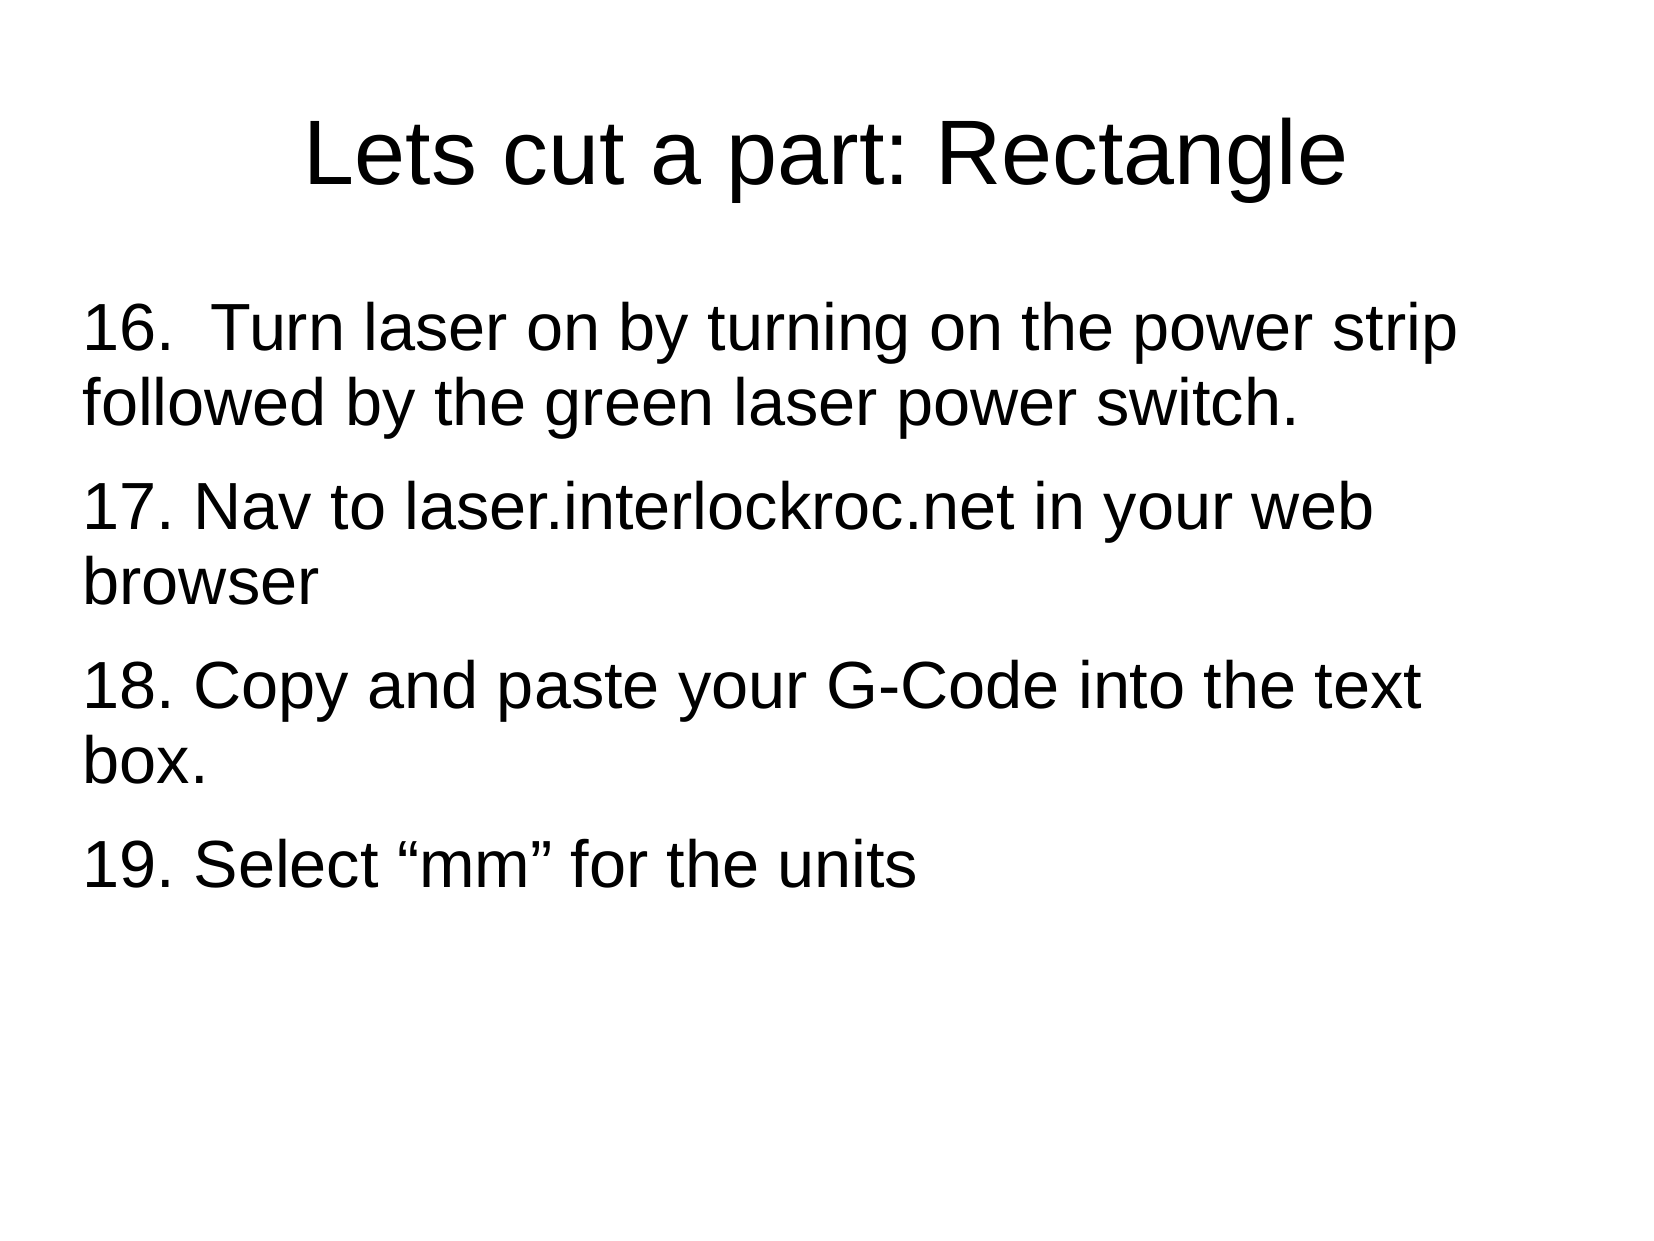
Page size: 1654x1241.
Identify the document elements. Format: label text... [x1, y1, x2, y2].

list 16. Turn laser on by turning on the power strip followed by the green laser power switch. 17. Nav to laser.interlockroc.net in your web browser 18. Copy and paste your G-Code into the text box. 19. Select “mm” for the units [82, 290, 1538, 1010]
title Lets cut a part: Rectangle [82, 49, 1571, 257]
